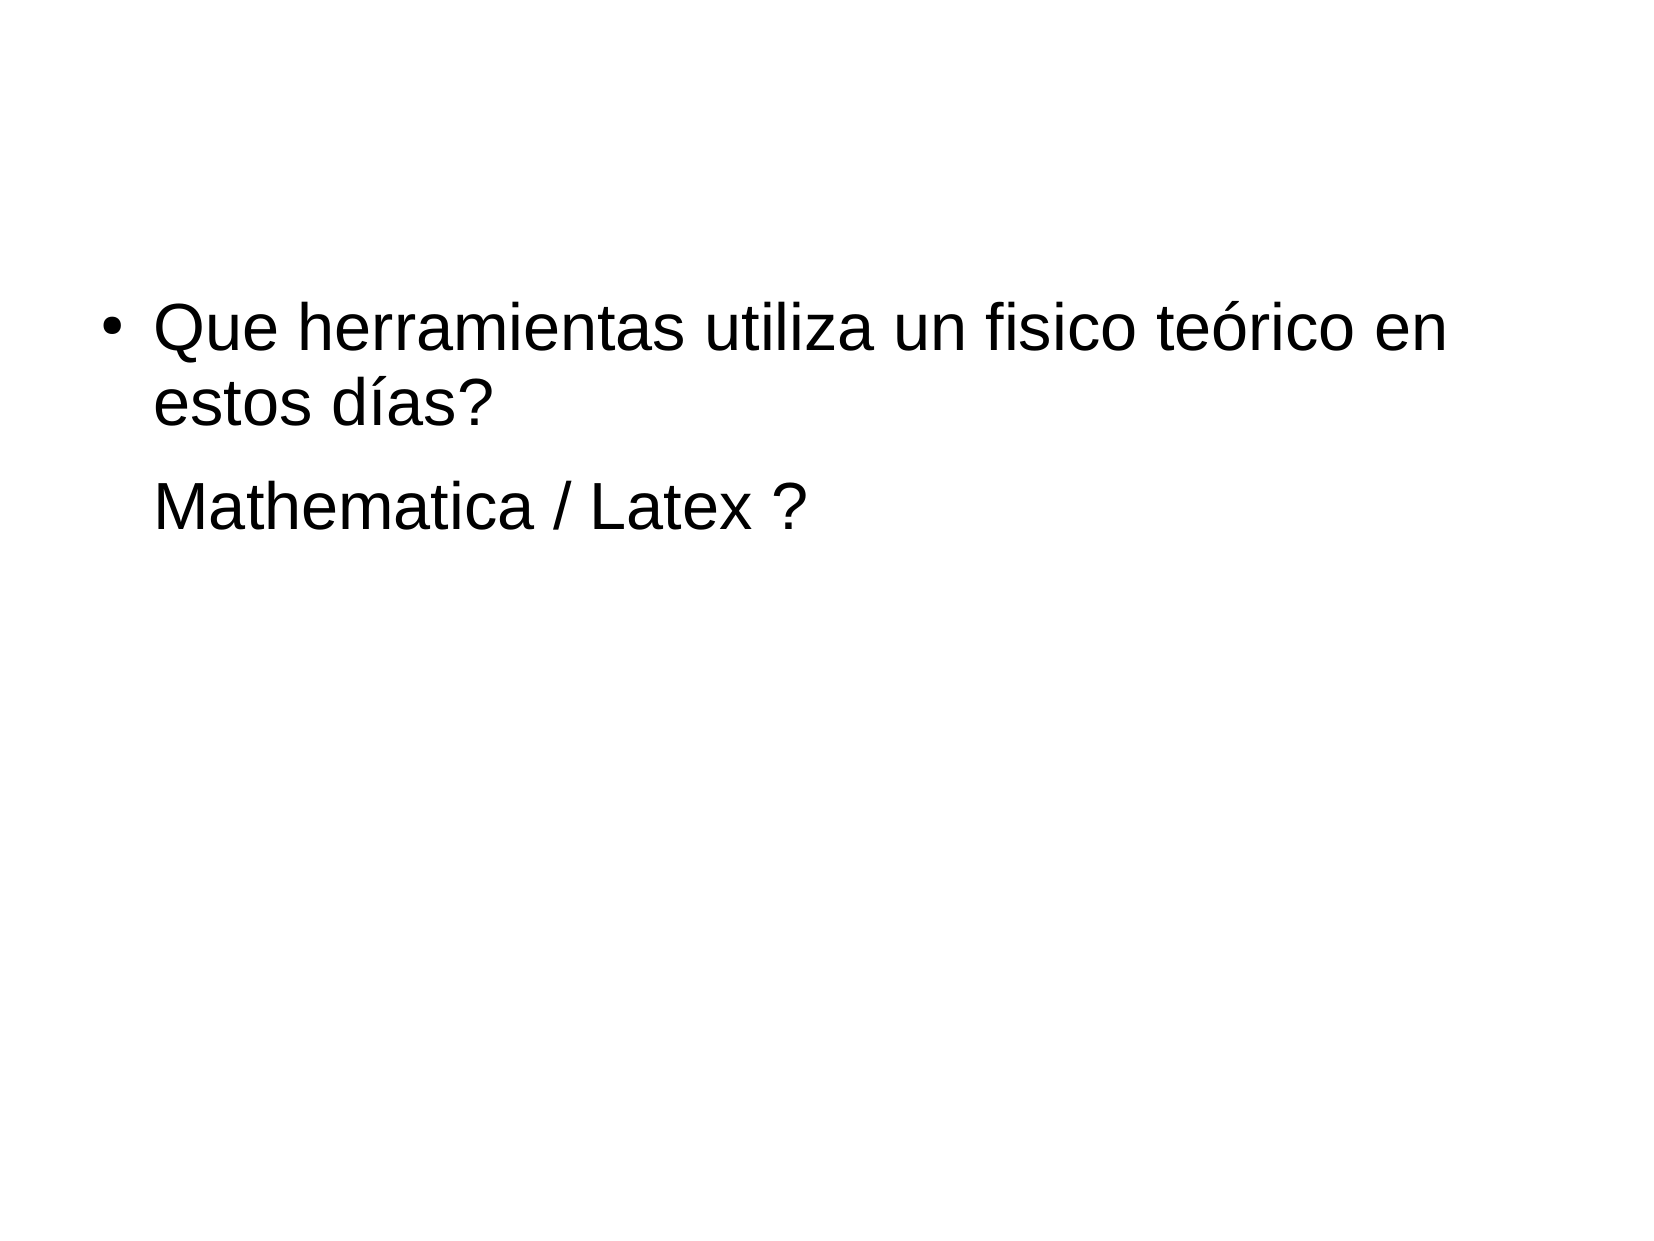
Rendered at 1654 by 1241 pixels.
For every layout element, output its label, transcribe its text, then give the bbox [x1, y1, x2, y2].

list Que herramientas utiliza un fisico teórico en estos días? Mathematica / Latex ? [82, 290, 1571, 1010]
